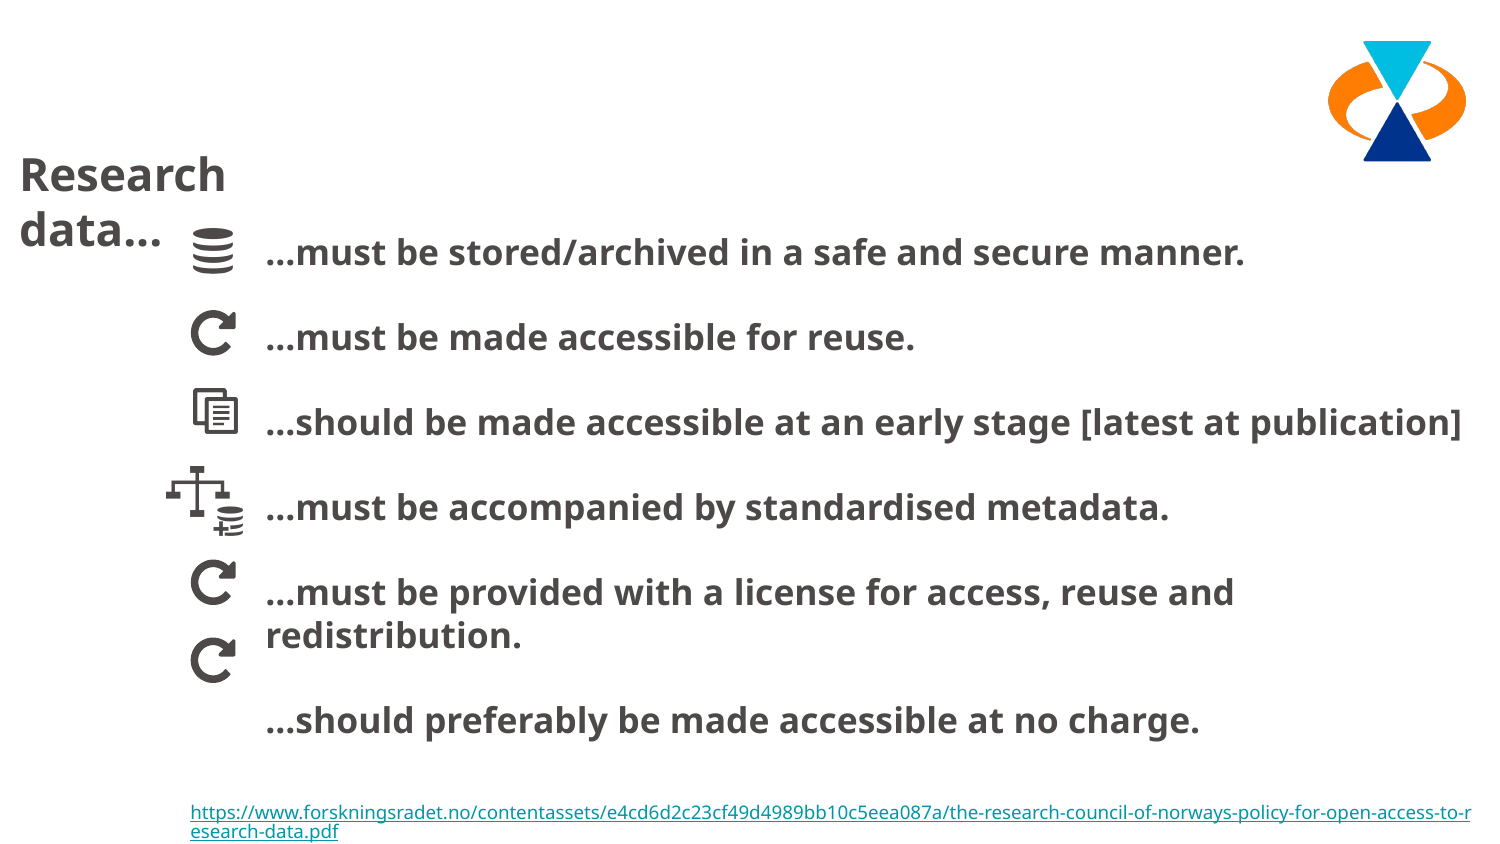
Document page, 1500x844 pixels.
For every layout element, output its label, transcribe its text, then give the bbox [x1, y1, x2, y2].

picture [166, 466, 243, 536]
text_box [190, 310, 236, 356]
picture [193, 228, 233, 274]
picture [193, 388, 238, 434]
text_box Research data... [8, 134, 378, 212]
text_box https://www.forskningsradet.no/contentassets/e4cd6d2c23cf49d4989bb10c5eea087a/the-research-council-of-norways-policy-for-open-access-to-research-data.pdf [179, 789, 1483, 835]
text_box [190, 559, 236, 605]
text_box [190, 637, 236, 683]
text_box ...must be stored/archived in a safe and secure manner. ...must be made accessible for reuse. ...should be made accessible at an early stage [latest at publication] ...must be accompanied by standardised metadata. ...must be provided with a license for access, reuse and redistribution. ...should preferably be made accessible at no charge. [254, 219, 1500, 737]
picture [1311, 15, 1483, 187]
